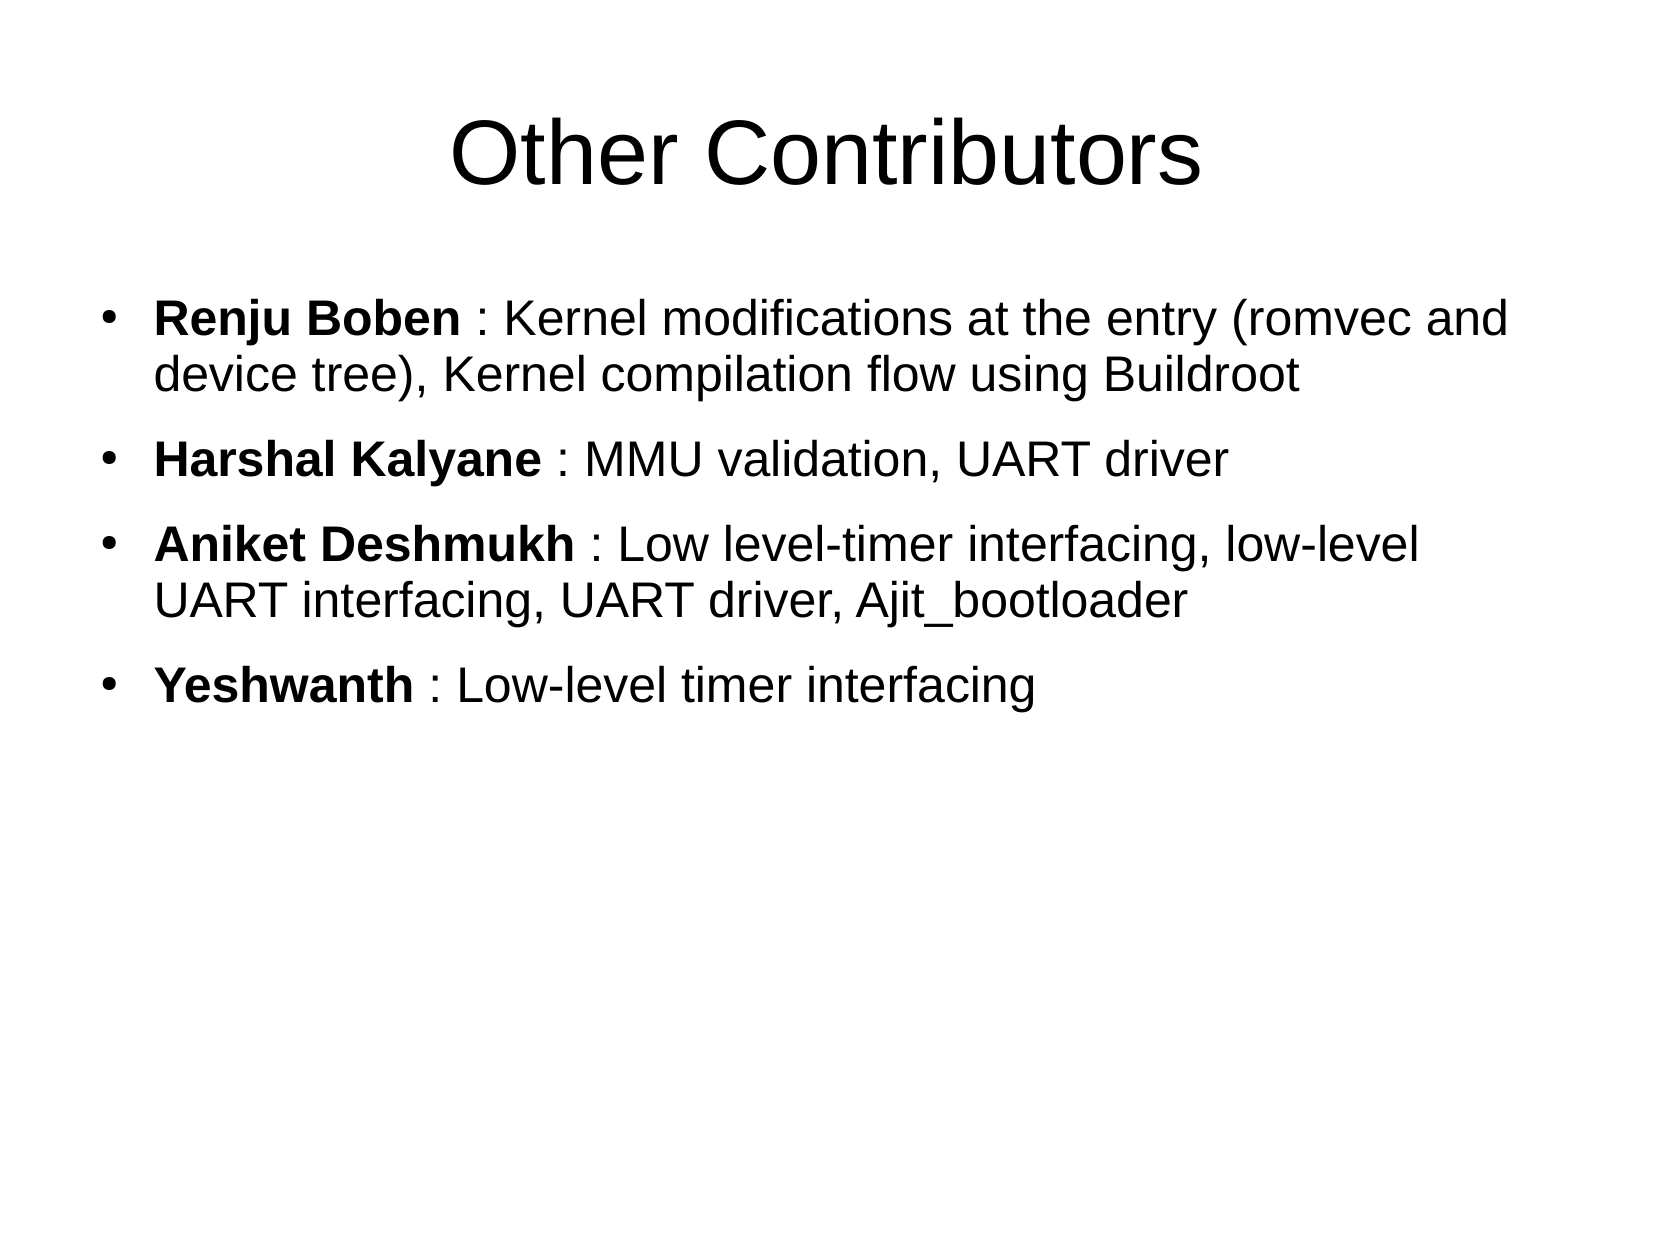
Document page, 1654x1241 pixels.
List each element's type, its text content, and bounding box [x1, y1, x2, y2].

title Other Contributors [82, 49, 1571, 257]
list Renju Boben : Kernel modifications at the entry (romvec and device tree), Kernel compilation flow using Buildroot Harshal Kalyane : MMU validation, UART driver Aniket Deshmukh : Low level-timer interfacing, low-level UART interfacing, UART driver, Ajit_bootloader Yeshwanth : Low-level timer interfacing [82, 290, 1538, 1182]
